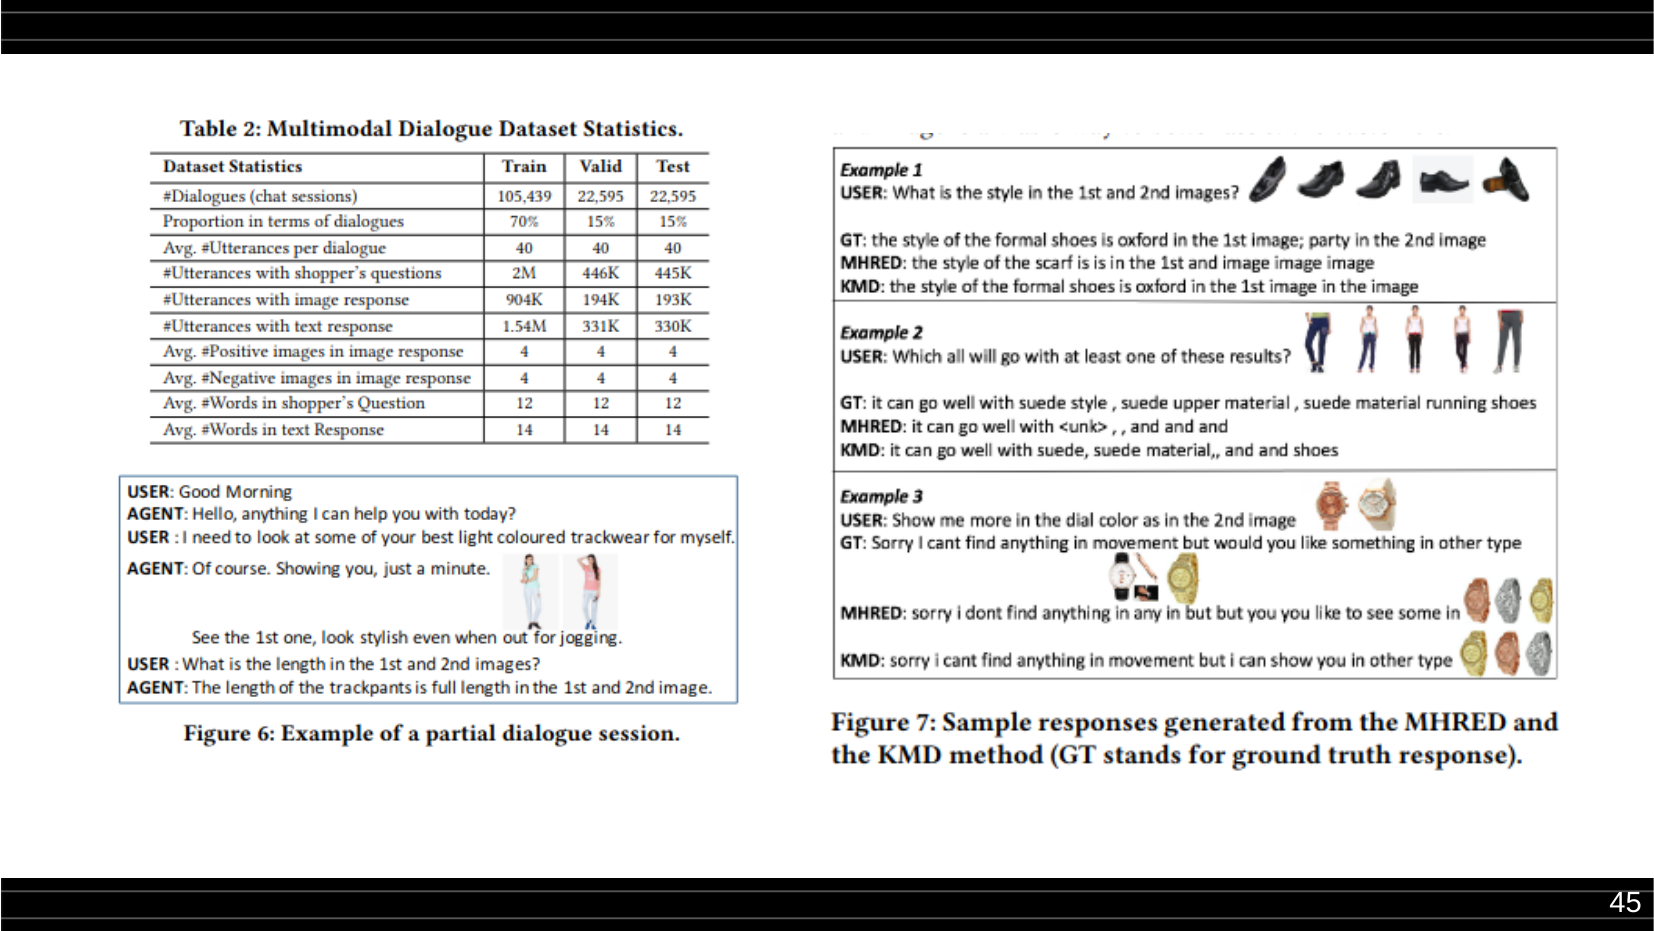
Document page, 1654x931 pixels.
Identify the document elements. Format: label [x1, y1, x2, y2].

picture [1, 878, 1654, 931]
picture [1, 0, 1654, 54]
picture [828, 133, 1571, 781]
picture [105, 119, 773, 769]
